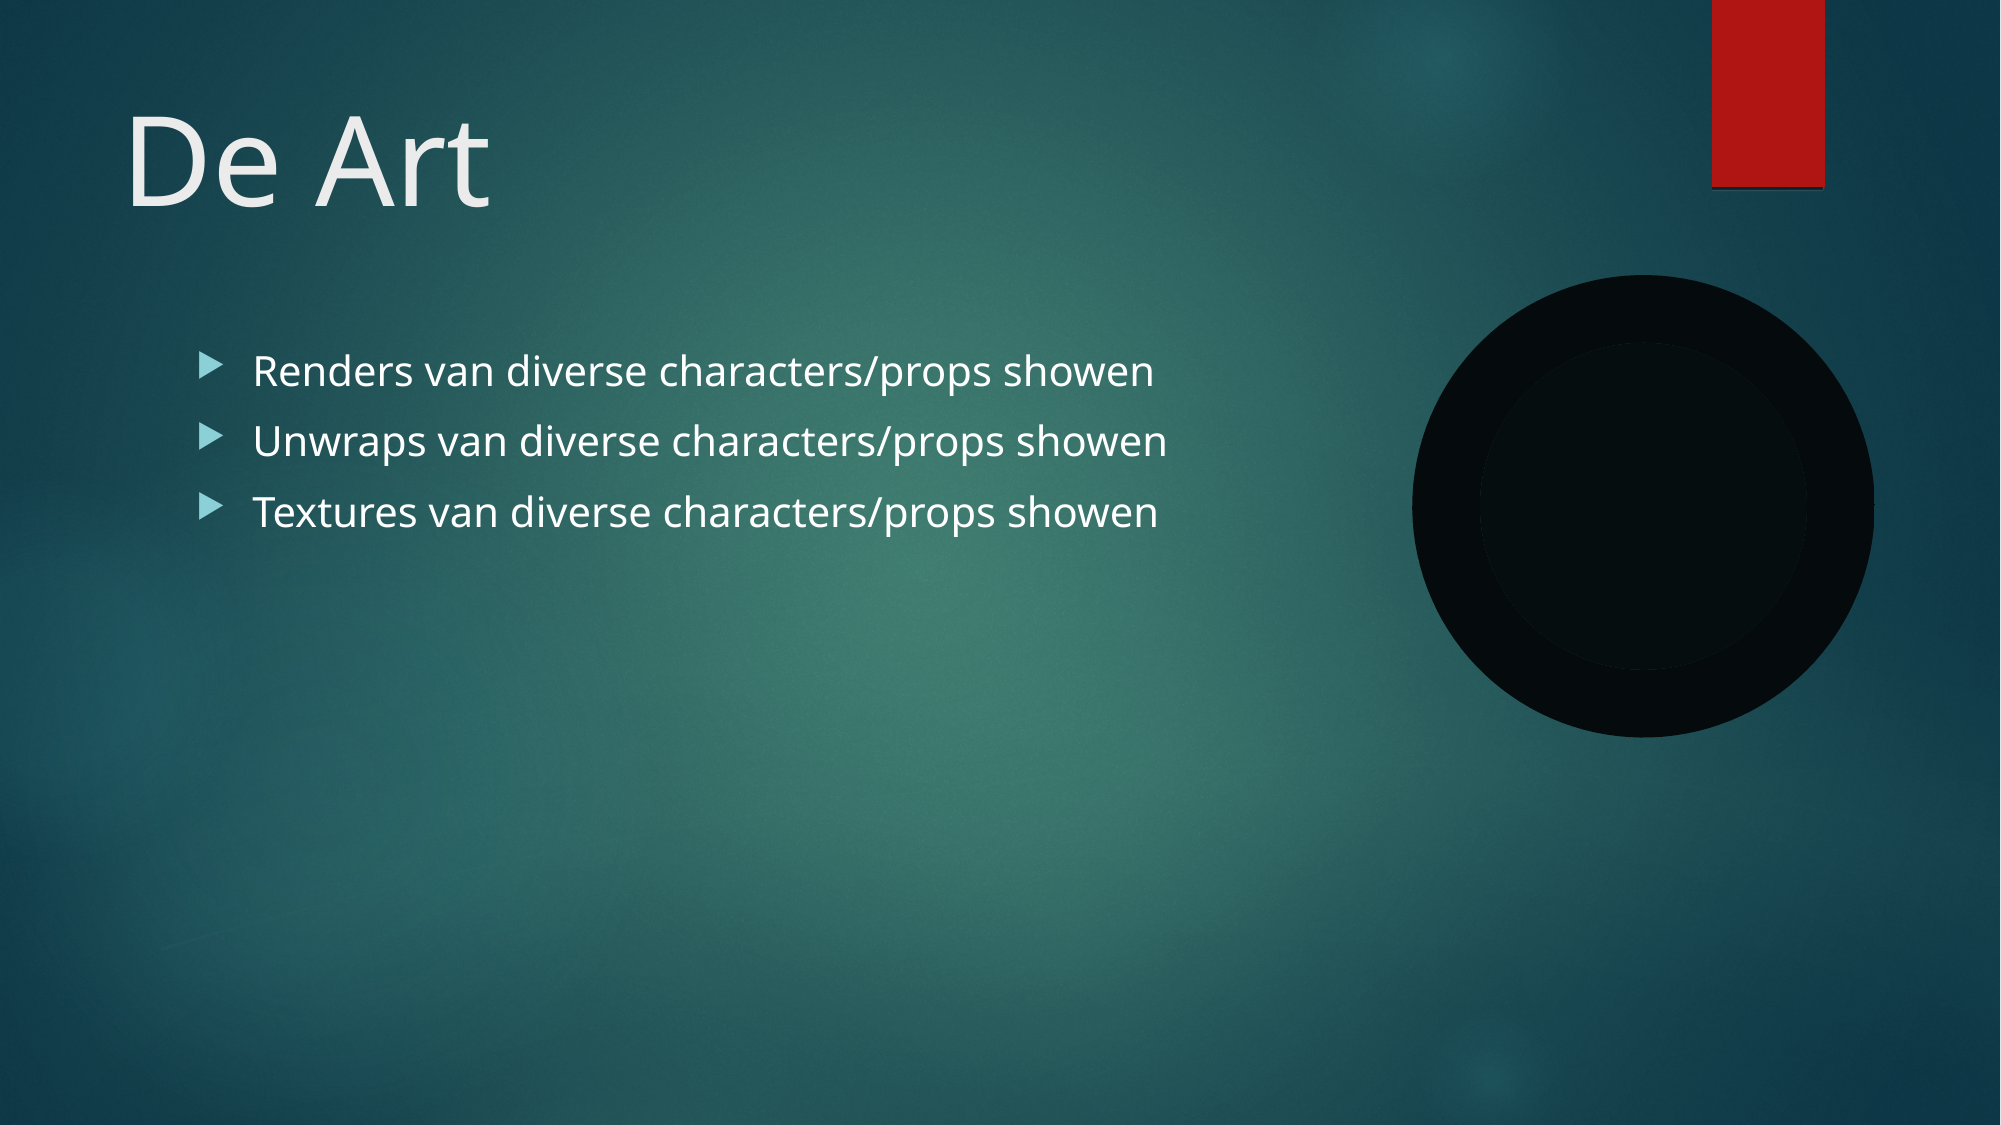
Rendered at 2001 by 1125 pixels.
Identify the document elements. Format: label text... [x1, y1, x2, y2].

picture [0, 0, 2001, 1125]
title De Art [106, 74, 1649, 305]
list Renders van diverse characters/props showen Unwraps van diverse characters/props showen Textures van diverse characters/props showen [181, 336, 1649, 1026]
